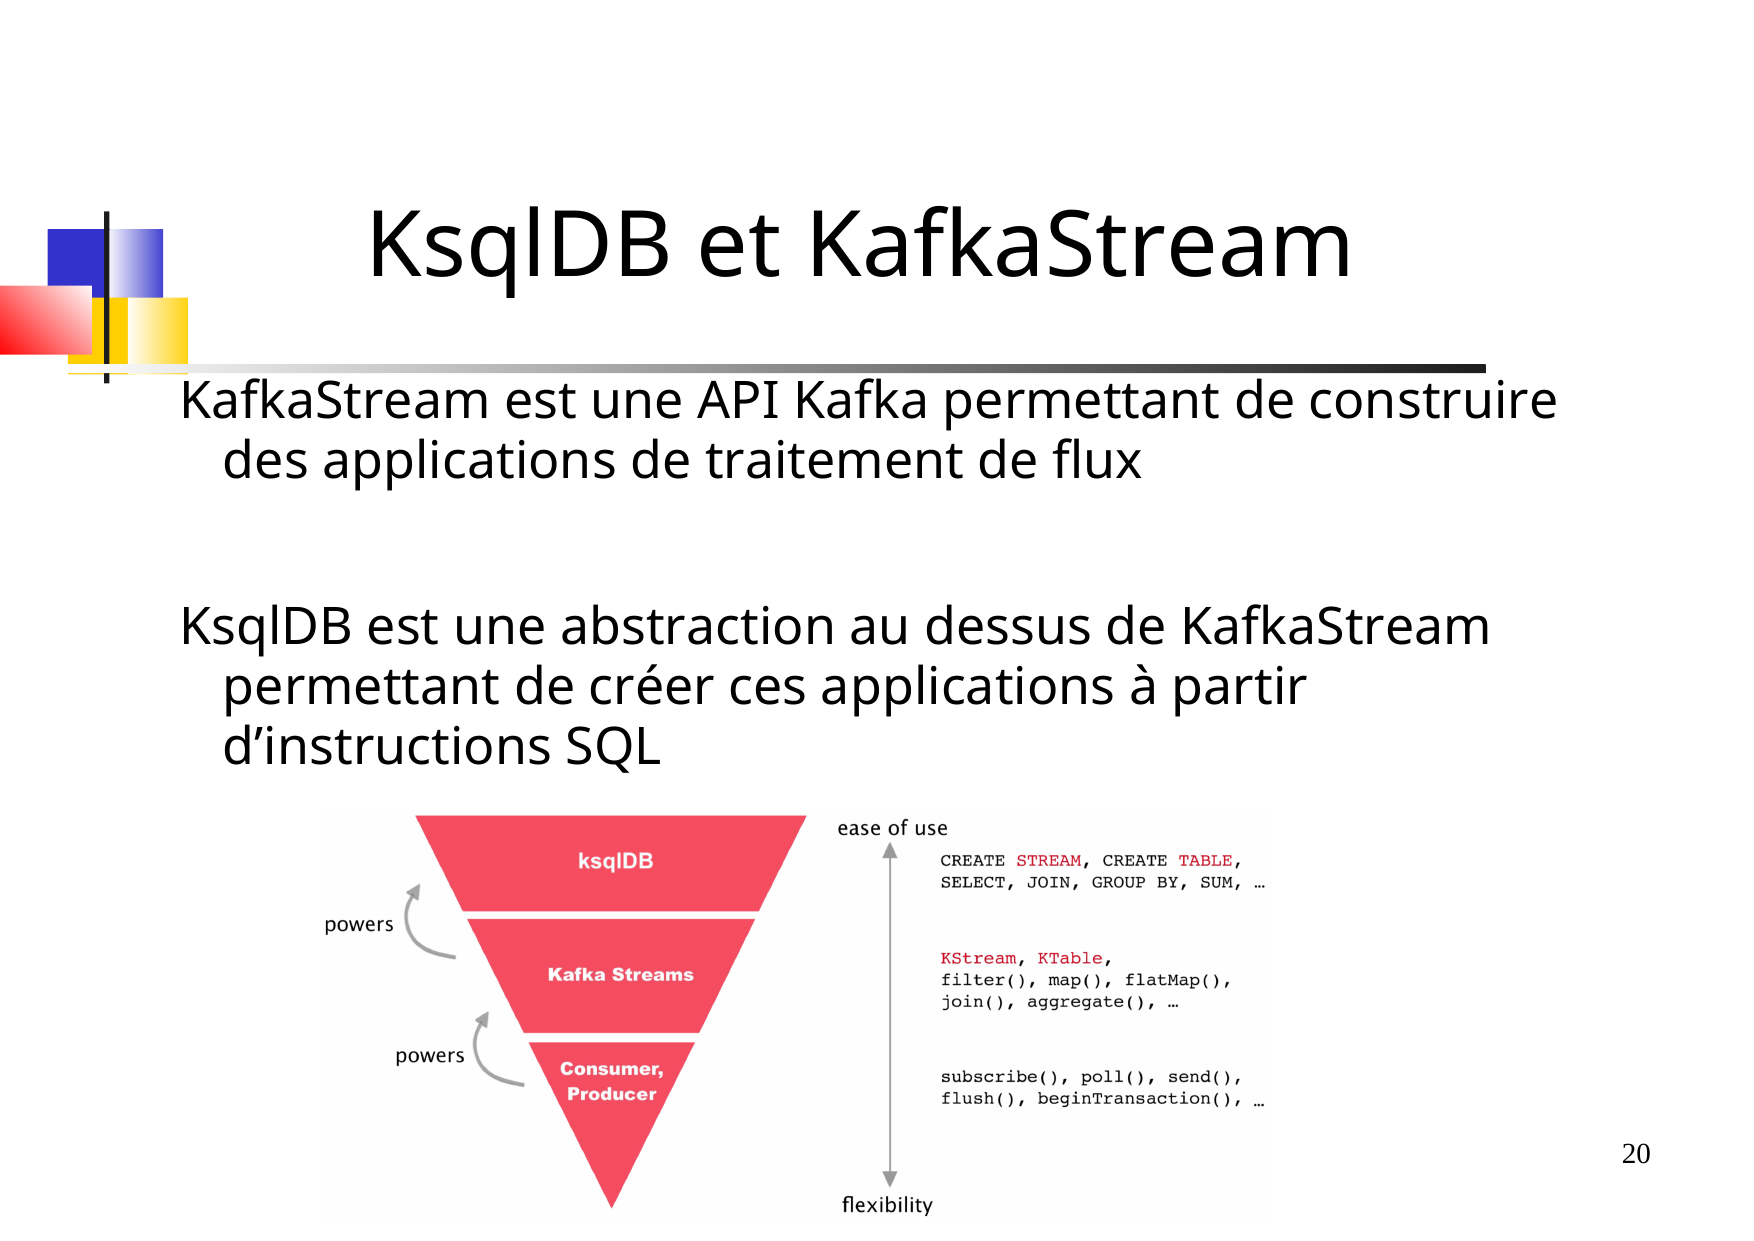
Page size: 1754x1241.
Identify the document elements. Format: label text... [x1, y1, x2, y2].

title KsqlDB et KafkaStream [179, 139, 1567, 351]
list KafkaStream est une API Kafka permettant de construire des applications de traitement de flux KsqlDB est une abstraction au dessus de KafkaStream permettant de créer ces applications à partir d’instructions SQL [179, 371, 1567, 782]
picture [320, 809, 1272, 1221]
